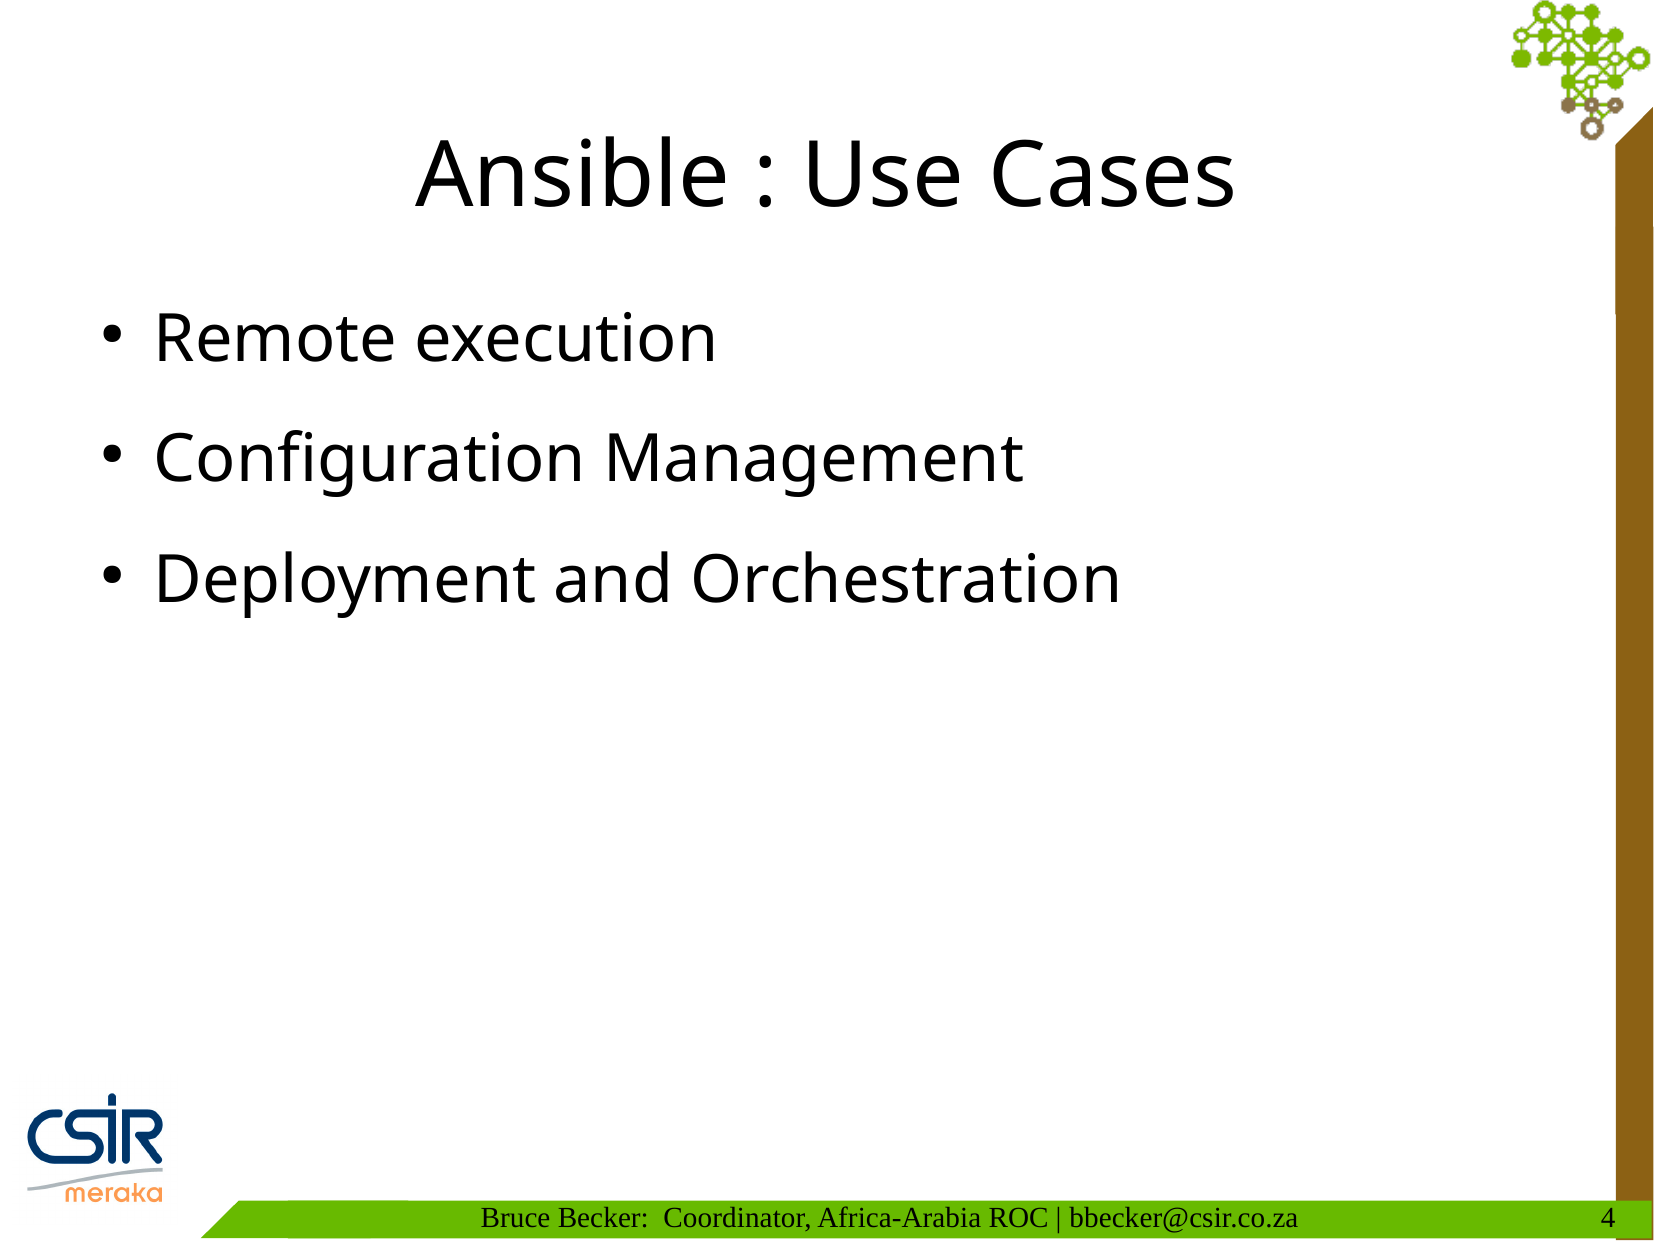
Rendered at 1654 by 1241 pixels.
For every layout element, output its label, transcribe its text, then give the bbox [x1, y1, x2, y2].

title Ansible : Use Cases [82, 67, 1571, 275]
picture [12, 1074, 178, 1225]
picture [1503, 0, 1654, 144]
list Remote execution Configuration Management Deployment and Orchestration [82, 290, 1571, 1010]
